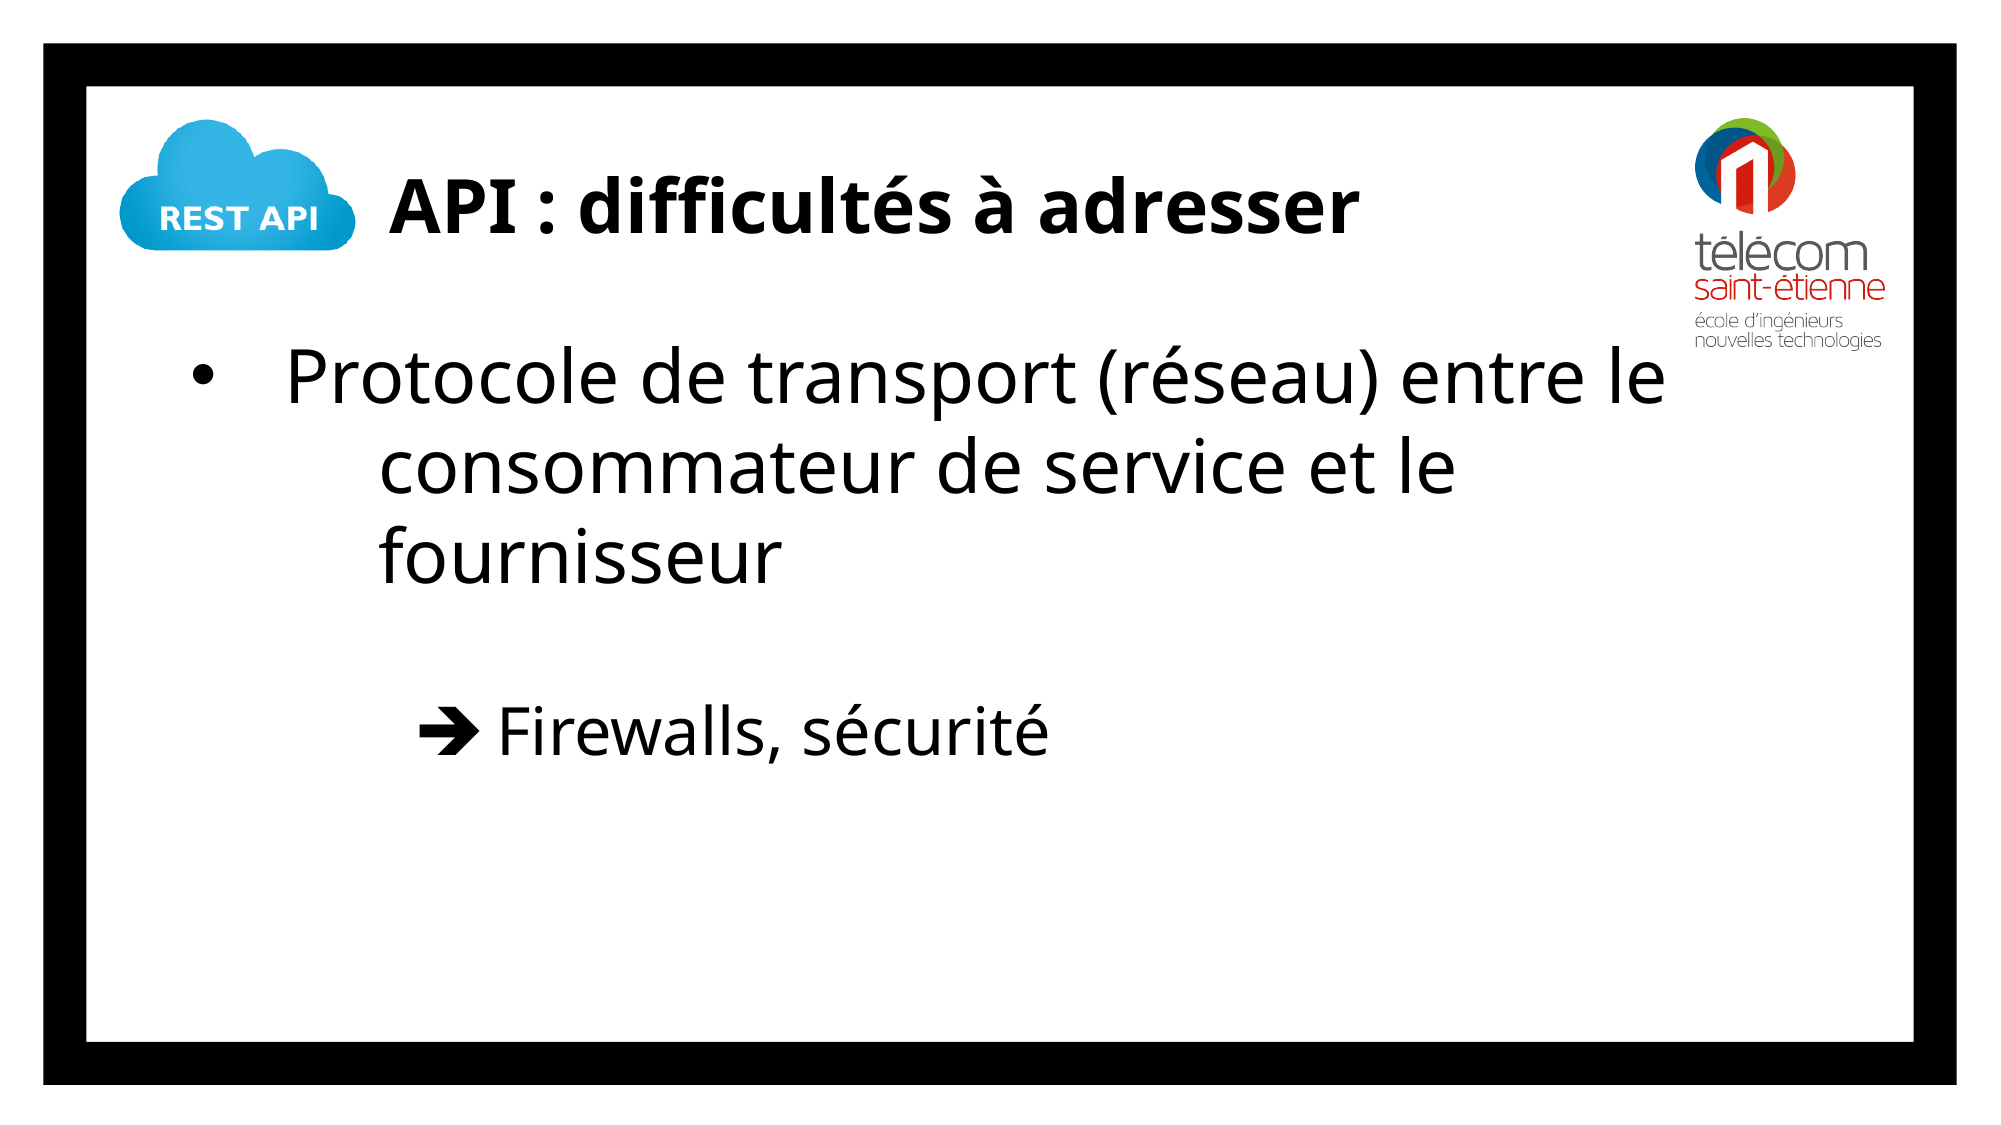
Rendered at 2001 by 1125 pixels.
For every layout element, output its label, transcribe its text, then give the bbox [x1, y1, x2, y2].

title API : difficultés à adresser [369, 138, 1695, 304]
picture [117, 118, 357, 254]
picture [1695, 118, 1885, 351]
text_box Protocole de transport (réseau) entre le consommateur de service et le fournisseur  Firewalls, sécurité [175, 320, 1881, 872]
